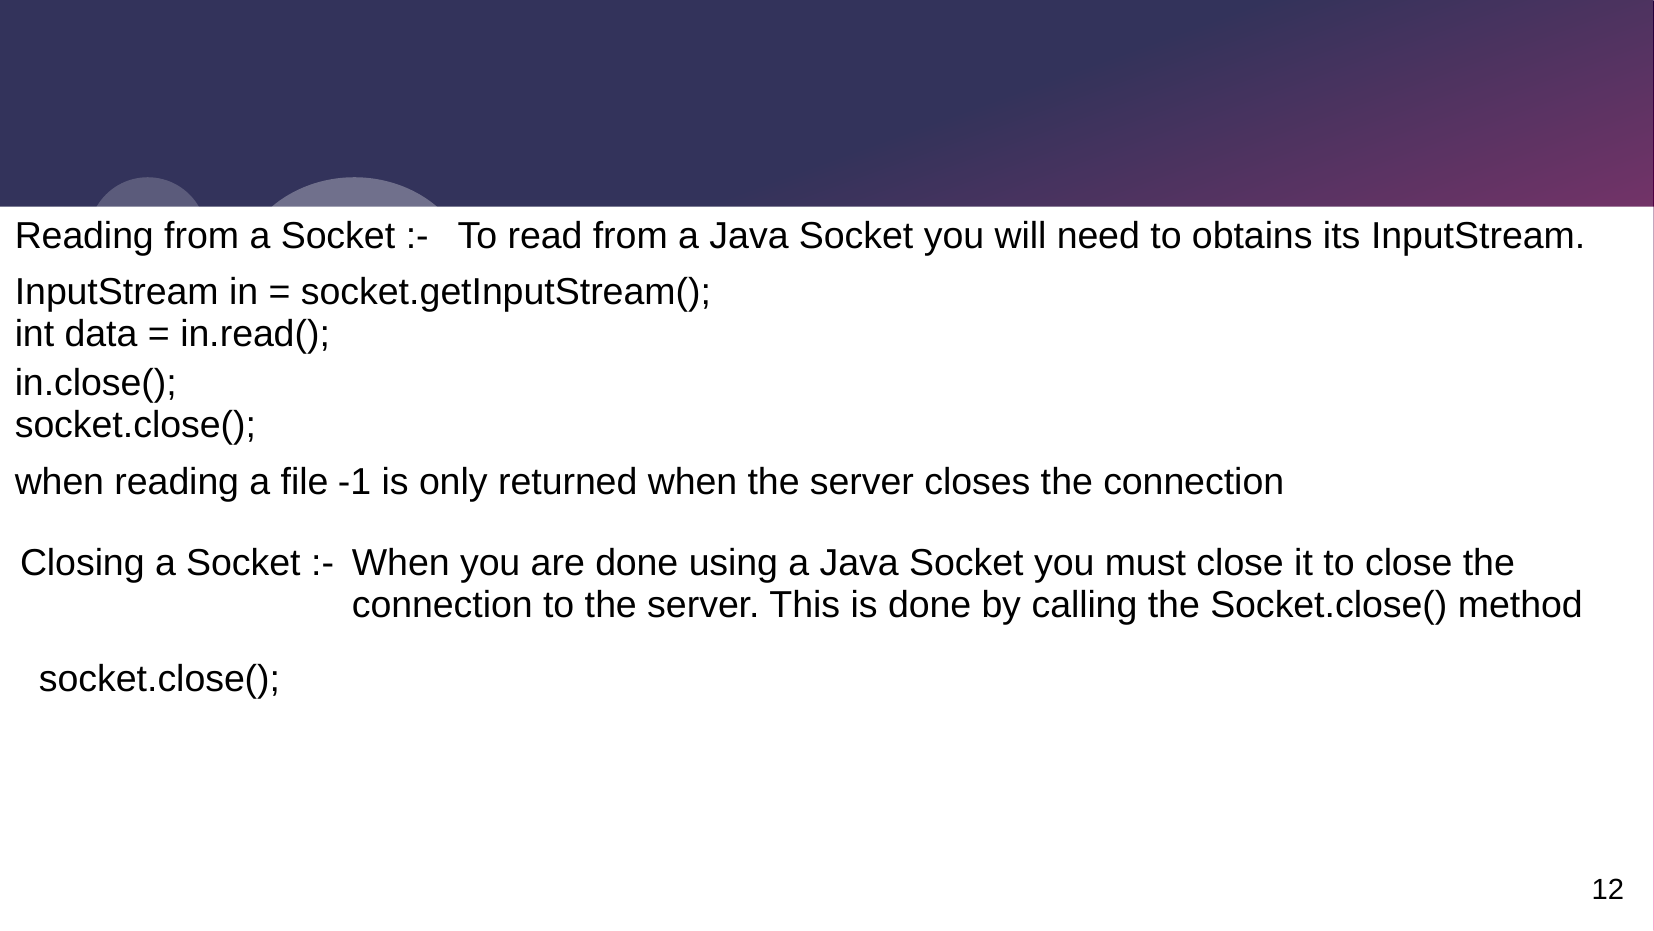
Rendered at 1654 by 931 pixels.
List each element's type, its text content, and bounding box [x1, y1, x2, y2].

text_box when reading a file [0, 453, 312, 510]
text_box InputStream in = socket.getInputStream(); int data = in.read(); [0, 263, 727, 355]
text_box Closing a Socket :- [5, 533, 337, 591]
text_box -1 is only returned when the server closes the connection [312, 453, 1300, 510]
text_box socket.close(); [24, 649, 296, 707]
text_box When you are done using a Java Socket you must close it to close the connection to the server. This is done by calling the Socket.close() method [337, 533, 1654, 633]
text_box Reading from a Socket :- [0, 206, 442, 263]
text_box in.close(); socket.close(); [0, 354, 272, 453]
text_box To read from a Java Socket you will need to obtains its InputStream. [442, 206, 1654, 264]
